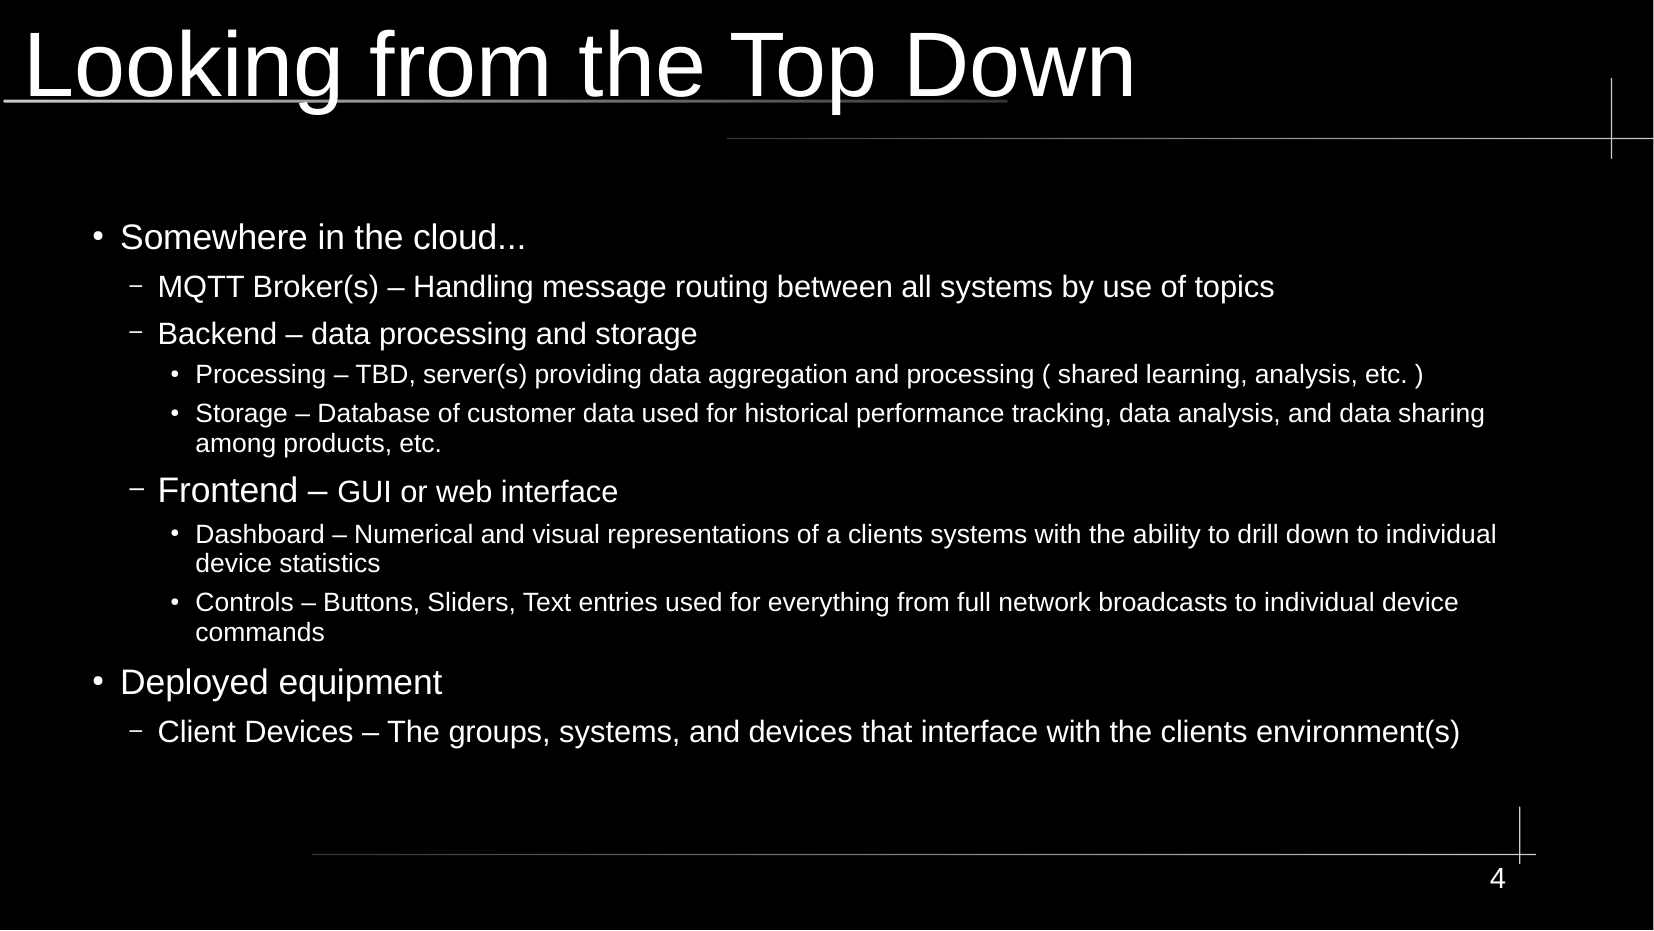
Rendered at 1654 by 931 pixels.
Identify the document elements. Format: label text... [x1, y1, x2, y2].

title Looking from the Top Down [23, 11, 1589, 119]
list Somewhere in the cloud... MQTT Broker(s) – Handling message routing between all systems by use of topics Backend – data processing and storage Processing – TBD, server(s) providing data aggregation and processing ( shared learning, analysis, etc. ) Storage – Database of customer data used for historical performance tracking, data analysis, and data sharing among products, etc. Frontend – GUI or web interface Dashboard – Numerical and visual representations of a clients systems with the ability to drill down to individual device statistics Controls – Buttons, Sliders, Text entries used for everything from full network broadcasts to individual device commands Deployed equipment Client Devices – The groups, systems, and devices that interface with the clients environment(s) [82, 217, 1571, 758]
